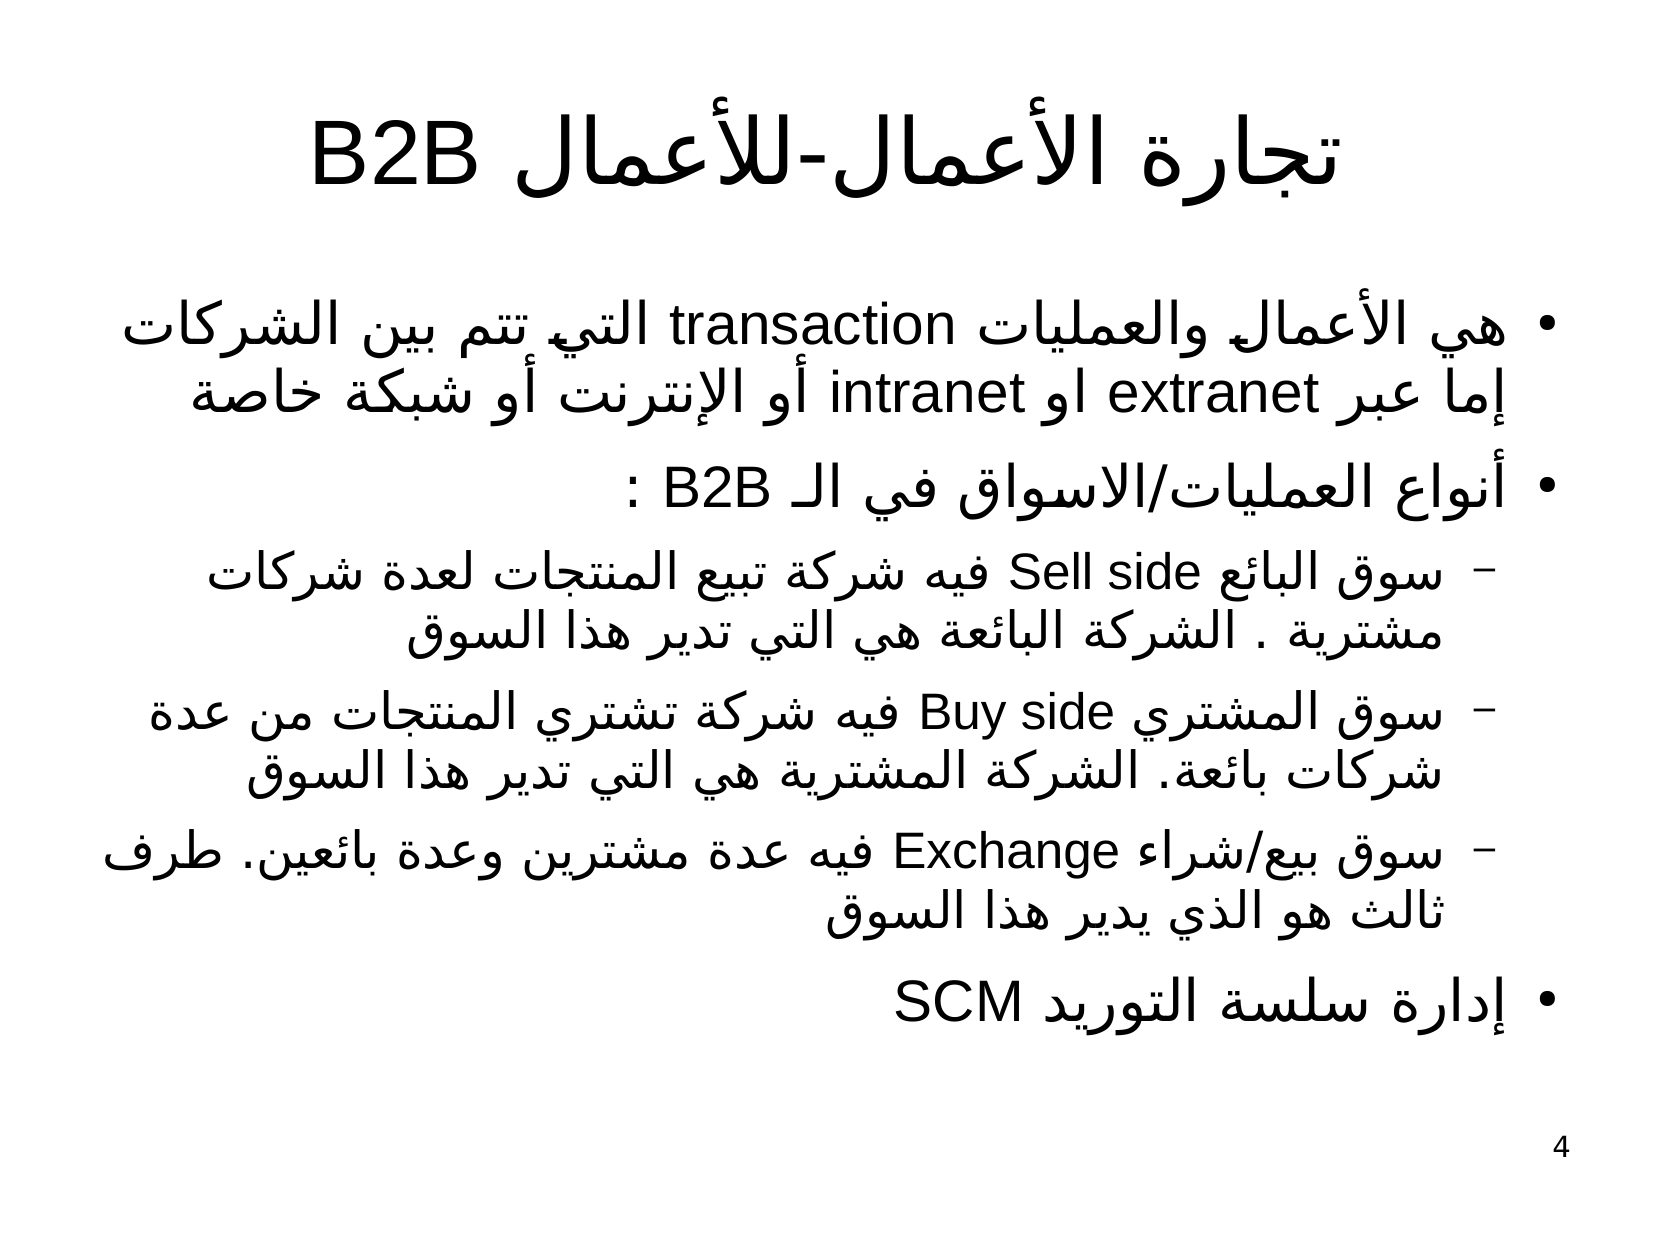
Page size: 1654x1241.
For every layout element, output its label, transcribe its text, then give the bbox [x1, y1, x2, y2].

title تجارة الأعمال-للأعمال B2B [82, 49, 1571, 257]
list هي الأعمال والعمليات transaction التي تتم بين الشركات إما عبر extranet او intranet أو الإنترنت أو شبكة خاصة أنواع العمليات/الاسواق في الـ B2B : سوق البائع Sell side فيه شركة تبيع المنتجات لعدة شركات مشترية . الشركة البائعة هي التي تدير هذا السوق سوق المشتري Buy side فيه شركة تشتري المنتجات من عدة شركات بائعة. الشركة المشترية هي التي تدير هذا السوق سوق بيع/شراء Exchange فيه عدة مشترين وعدة بائعين. طرف ثالث هو الذي يدير هذا السوق إدارة سلسة التوريد SCM [82, 290, 1571, 1123]
